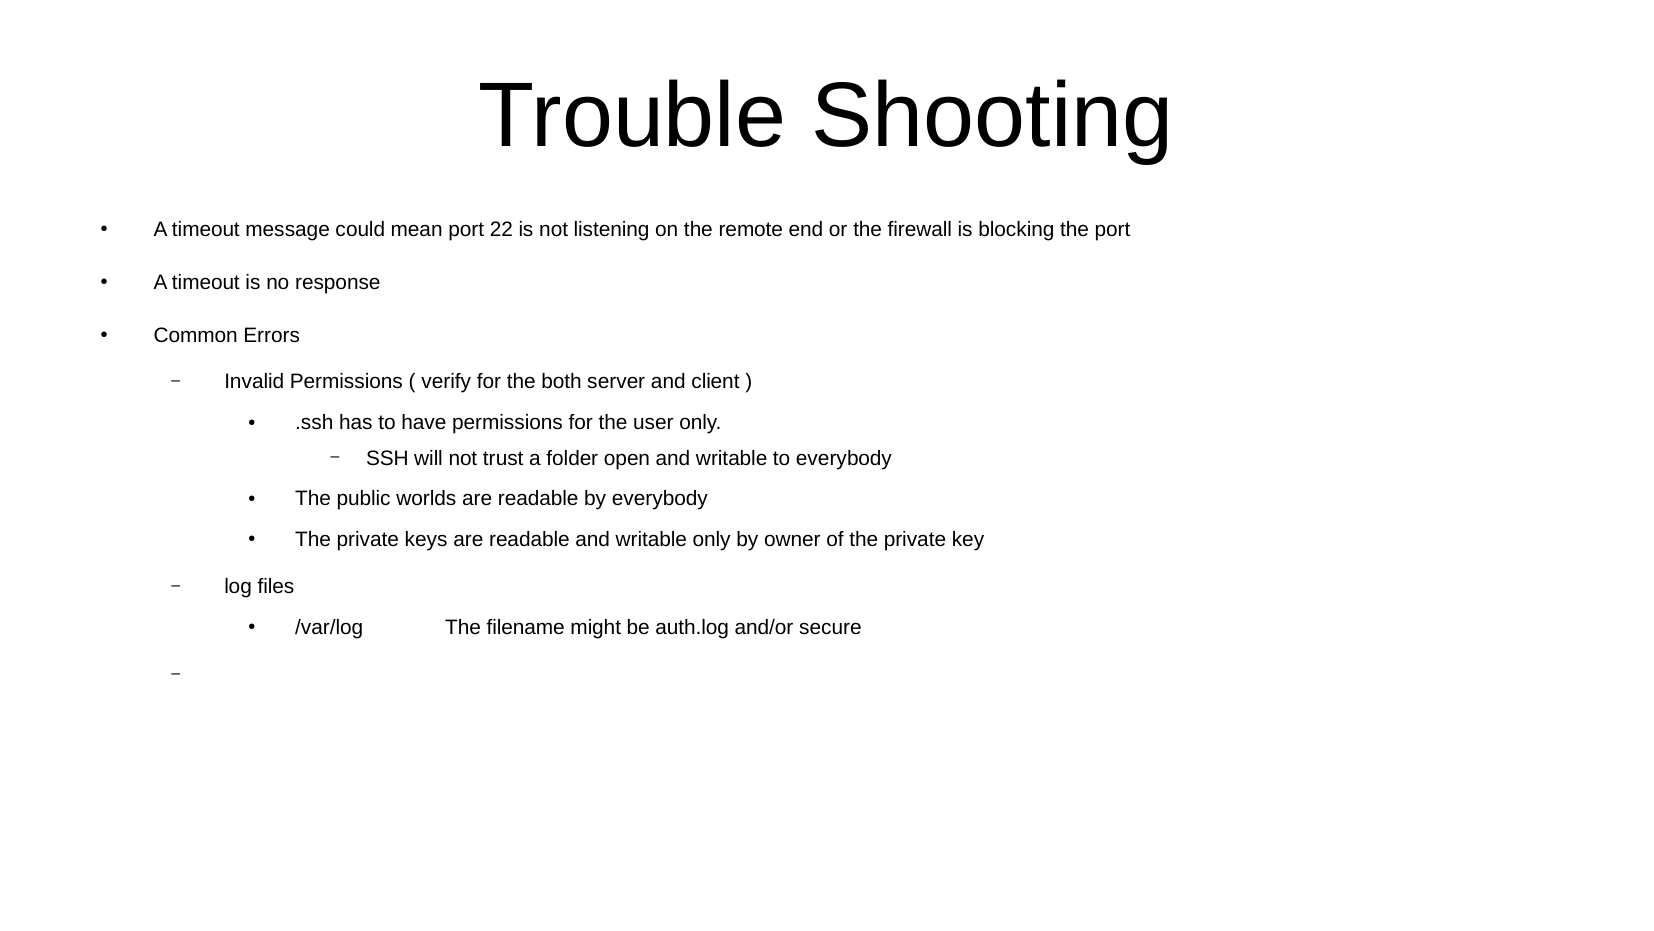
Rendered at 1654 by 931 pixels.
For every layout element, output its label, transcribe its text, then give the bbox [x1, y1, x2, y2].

list A timeout message could mean port 22 is not listening on the remote end or the firewall is blocking the port A timeout is no response Common Errors Invalid Permissions ( verify for the both server and client ) .ssh has to have permissions for the user only. SSH will not trust a folder open and writable to everybody The public worlds are readable by everybody The private keys are readable and writable only by owner of the private key log files /var/log The filename might be auth.log and/or secure [82, 217, 1606, 901]
title Trouble Shooting [82, 37, 1571, 193]
